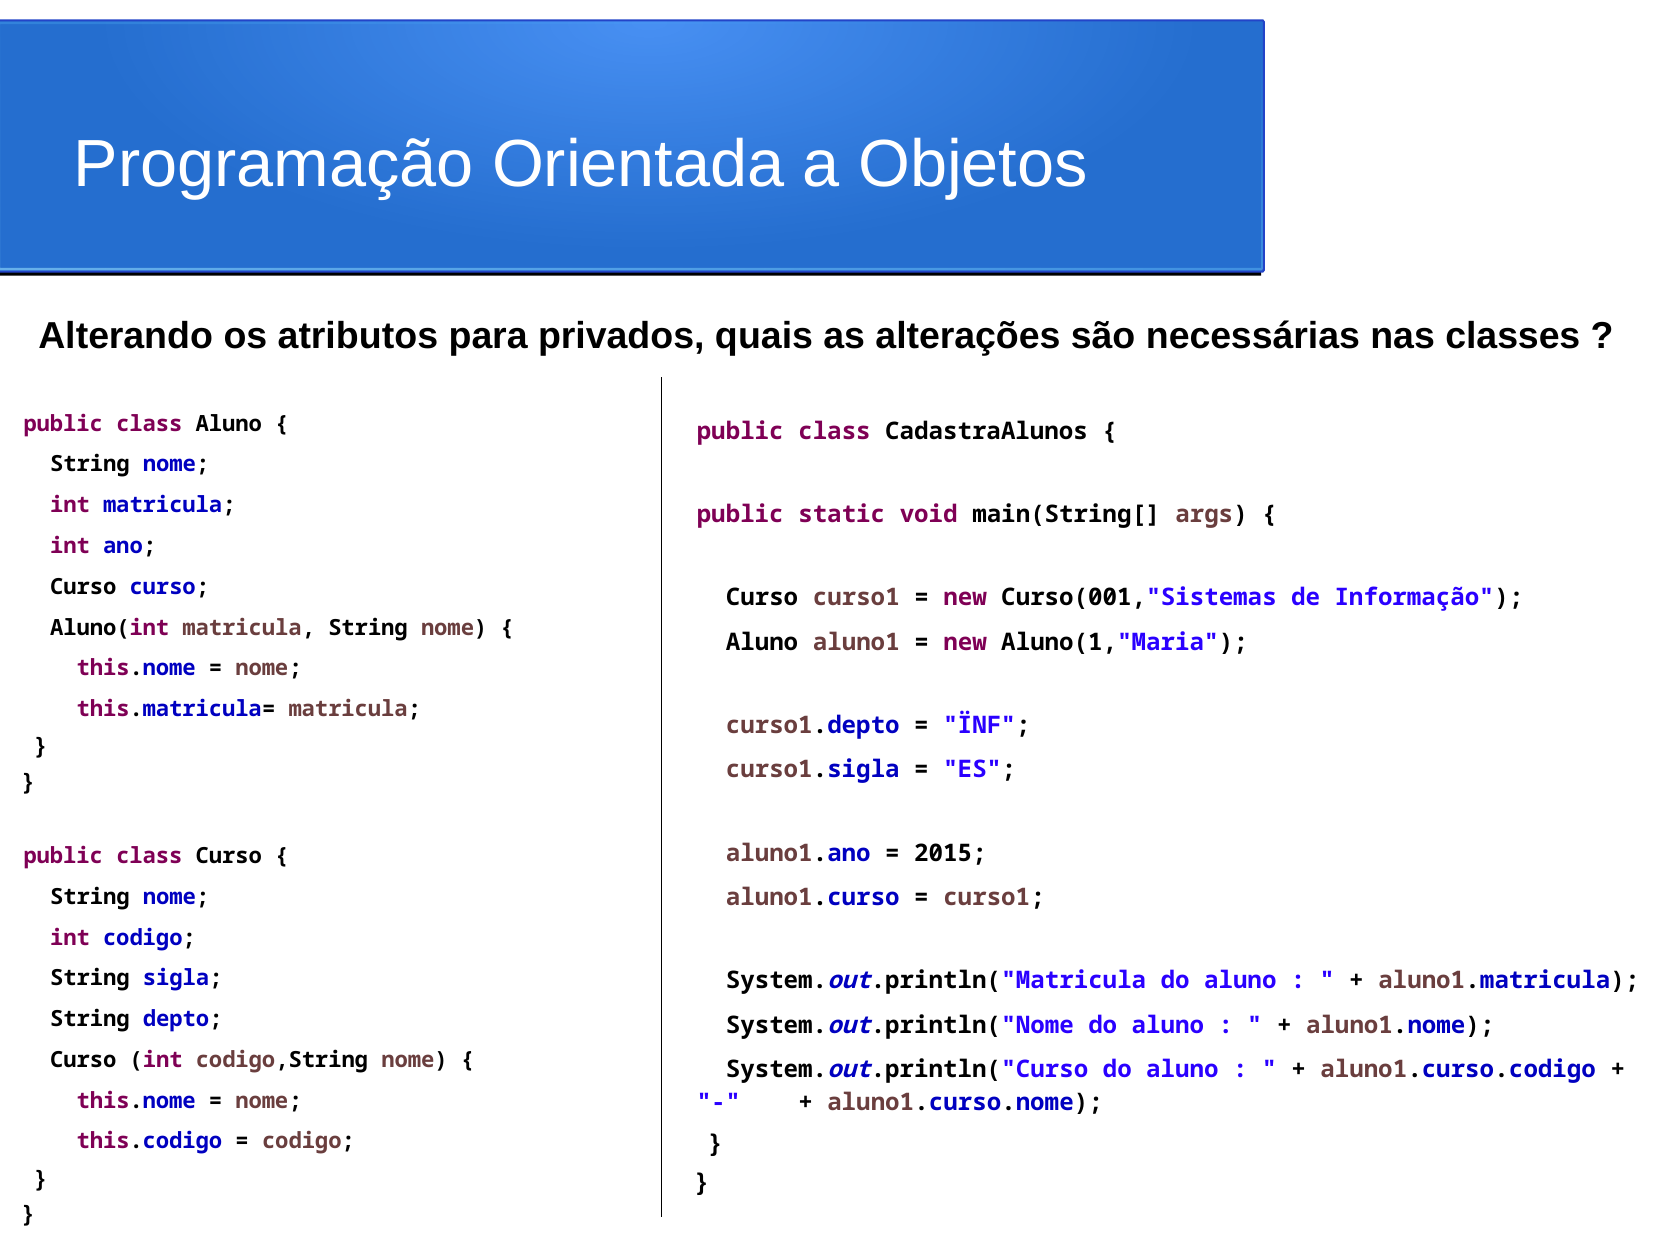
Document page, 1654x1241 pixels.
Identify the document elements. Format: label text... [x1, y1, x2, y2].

text_box Programação Orientada a Objetos [73, 125, 1123, 201]
list public class CadastraAlunos { public static void main(String[] args) { Curso curso1 = new Curso(001,"Sistemas de Informação"); Aluno aluno1 = new Aluno(1,"Maria"); curso1.depto = "ÏNF"; curso1.sigla = "ES"; aluno1.ano = 2015; aluno1.curso = curso1; System.out.println("Matricula do aluno : " + aluno1.matricula); System.out.println("Nome do aluno : " + aluno1.nome); System.out.println("Curso do aluno : " + aluno1.curso.codigo + "-" + aluno1.curso.nome); } } [696, 413, 1654, 1217]
text_box Alterando os atributos para privados, quais as alterações são necessárias nas classes ? [23, 307, 1632, 366]
list public class Aluno { String nome; int matricula; int ano; Curso curso; Aluno(int matricula, String nome) { this.nome = nome; this.matricula= matricula; } } public class Curso { String nome; int codigo; String sigla; String depto; Curso (int codigo,String nome) { this.nome = nome; this.codigo = codigo; } } [23, 407, 709, 1229]
